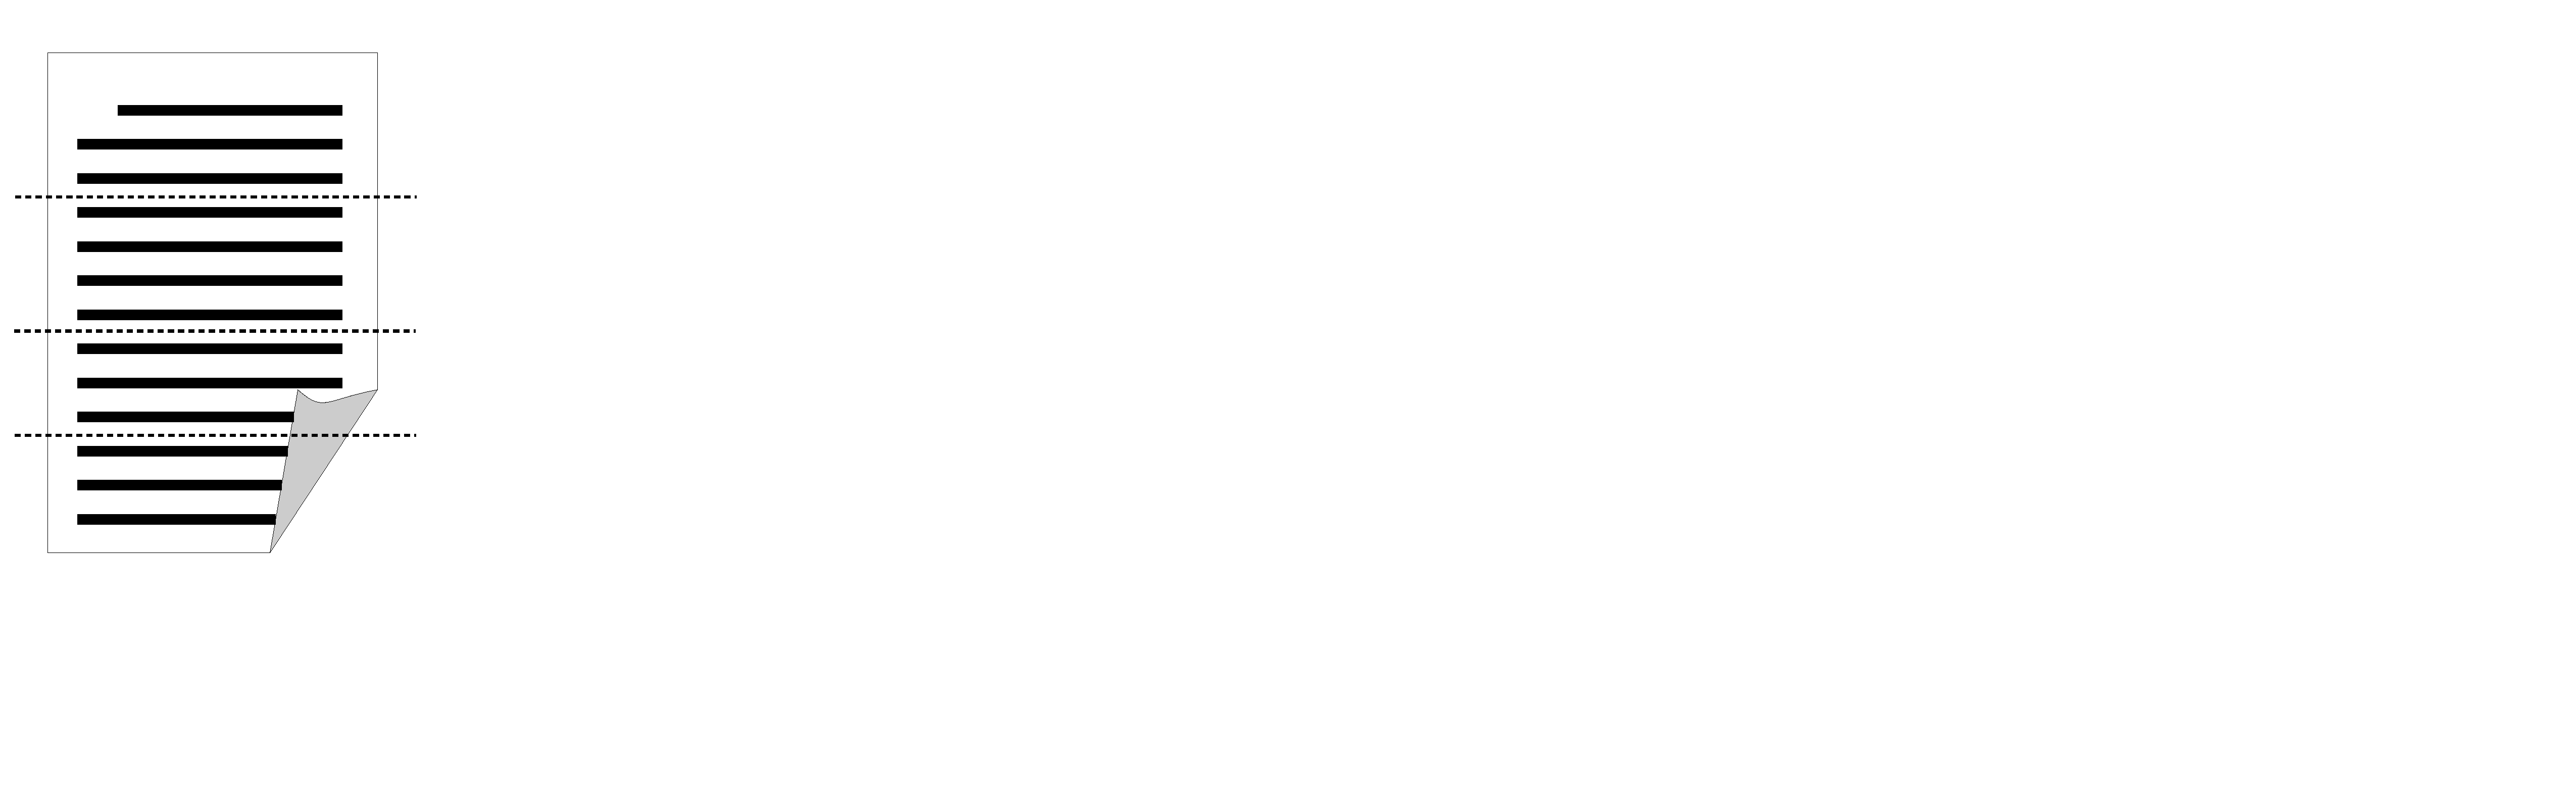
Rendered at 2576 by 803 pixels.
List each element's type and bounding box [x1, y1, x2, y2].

text_box [47, 53, 378, 553]
